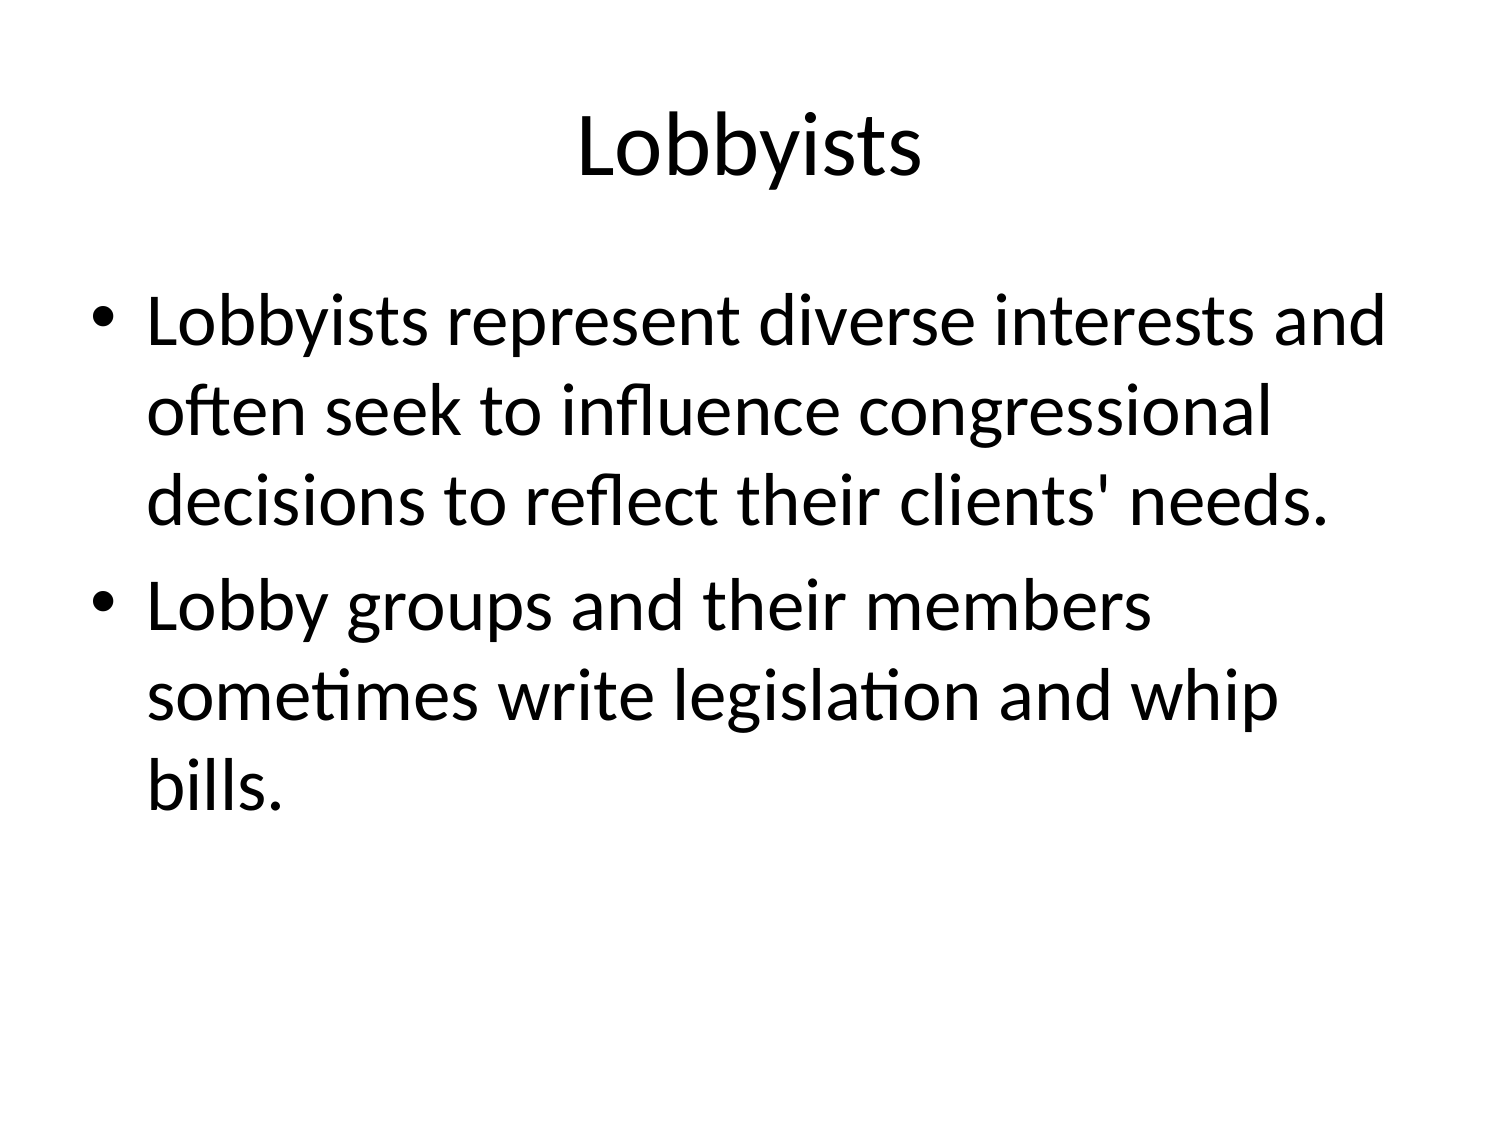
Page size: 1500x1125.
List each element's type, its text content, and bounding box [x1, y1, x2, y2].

list Lobbyists represent diverse interests and often seek to influence congressional decisions to reflect their clients' needs. Lobby groups and their members sometimes write legislation and whip bills. [75, 262, 1425, 1005]
title Lobbyists [75, 45, 1425, 233]
